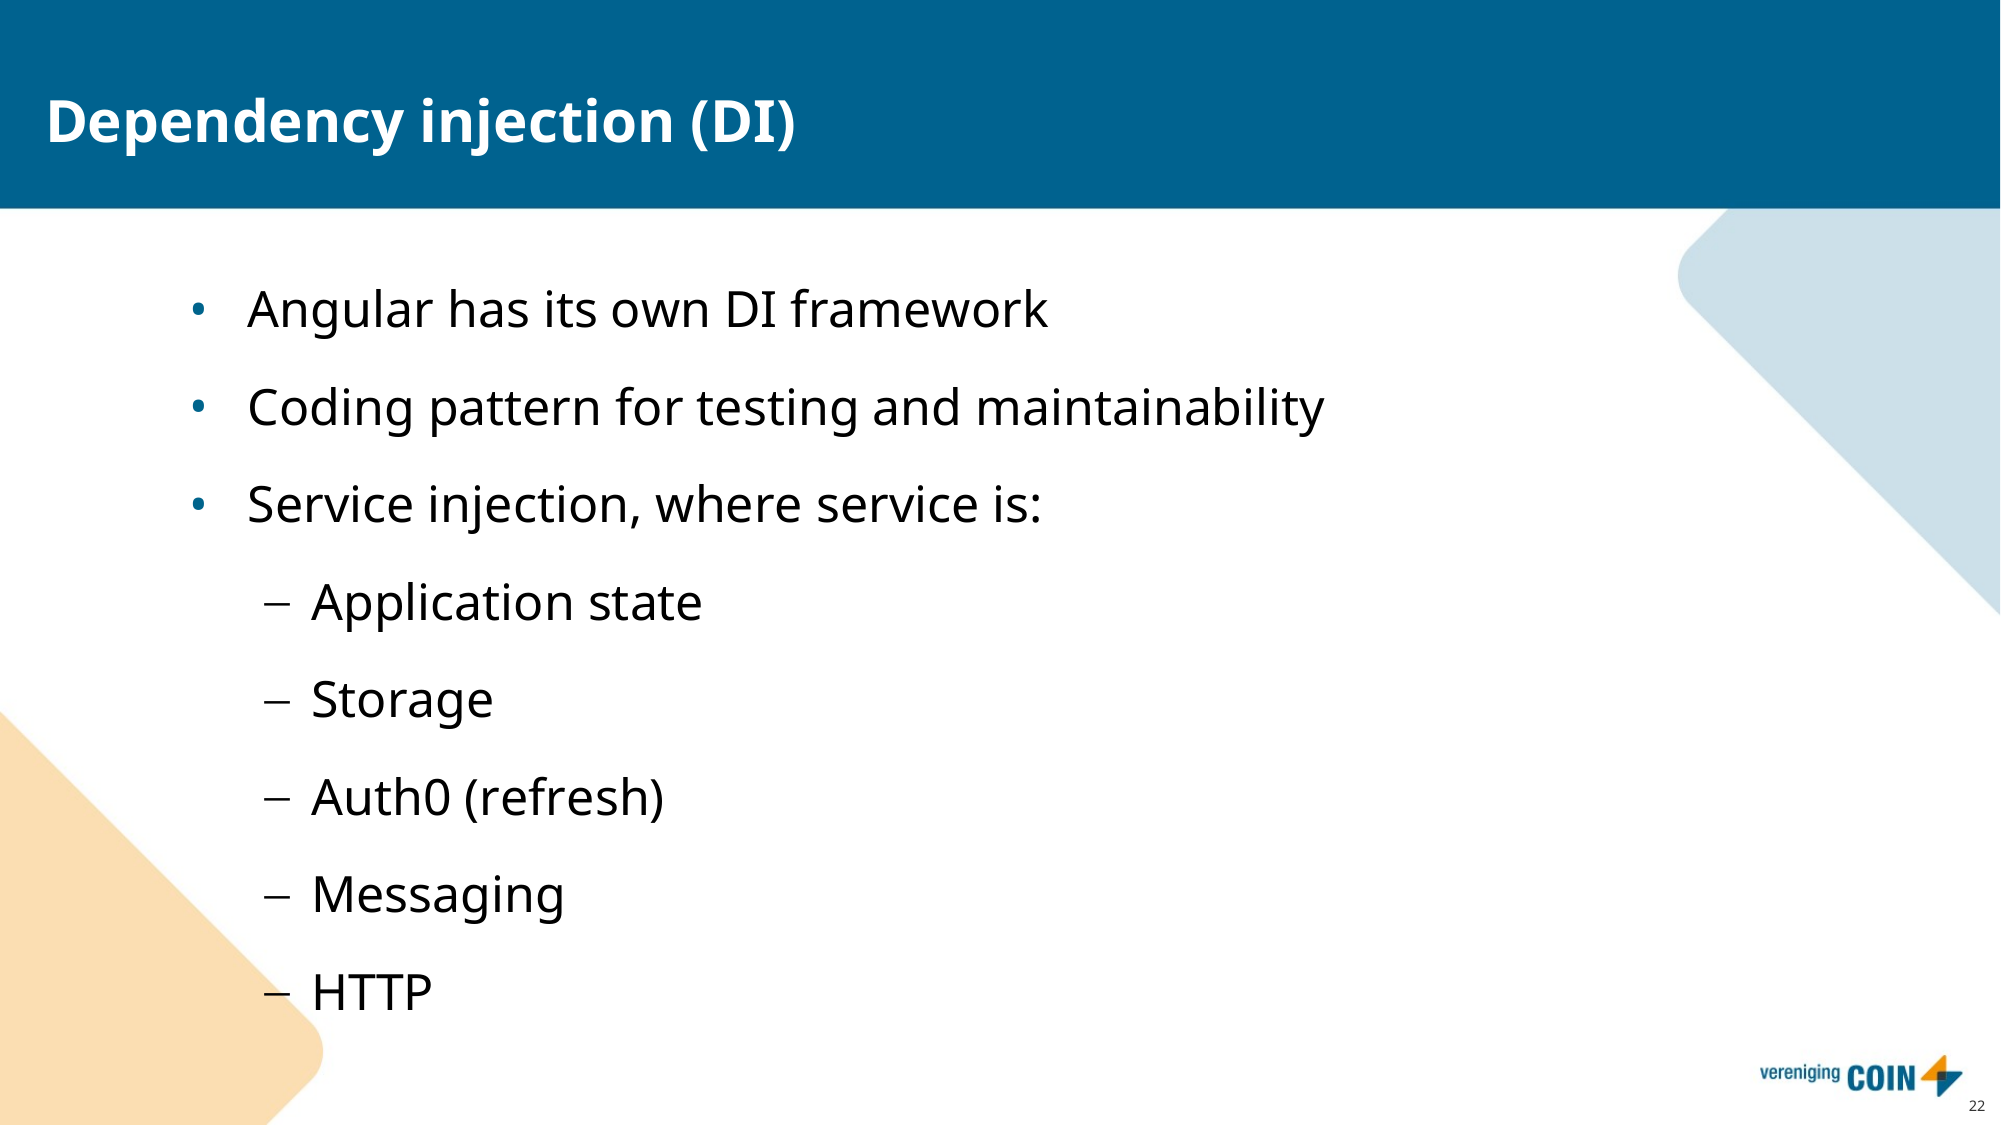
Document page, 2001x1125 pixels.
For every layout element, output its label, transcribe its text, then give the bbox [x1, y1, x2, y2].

text_box Angular has its own DI framework Coding pattern for testing and maintainability Service injection, where service is: Application state Storage Auth0 (refresh) Messaging HTTP [174, 240, 1840, 491]
picture [0, 208, 2001, 1125]
text_box Dependency injection (DI) [30, 31, 1969, 162]
